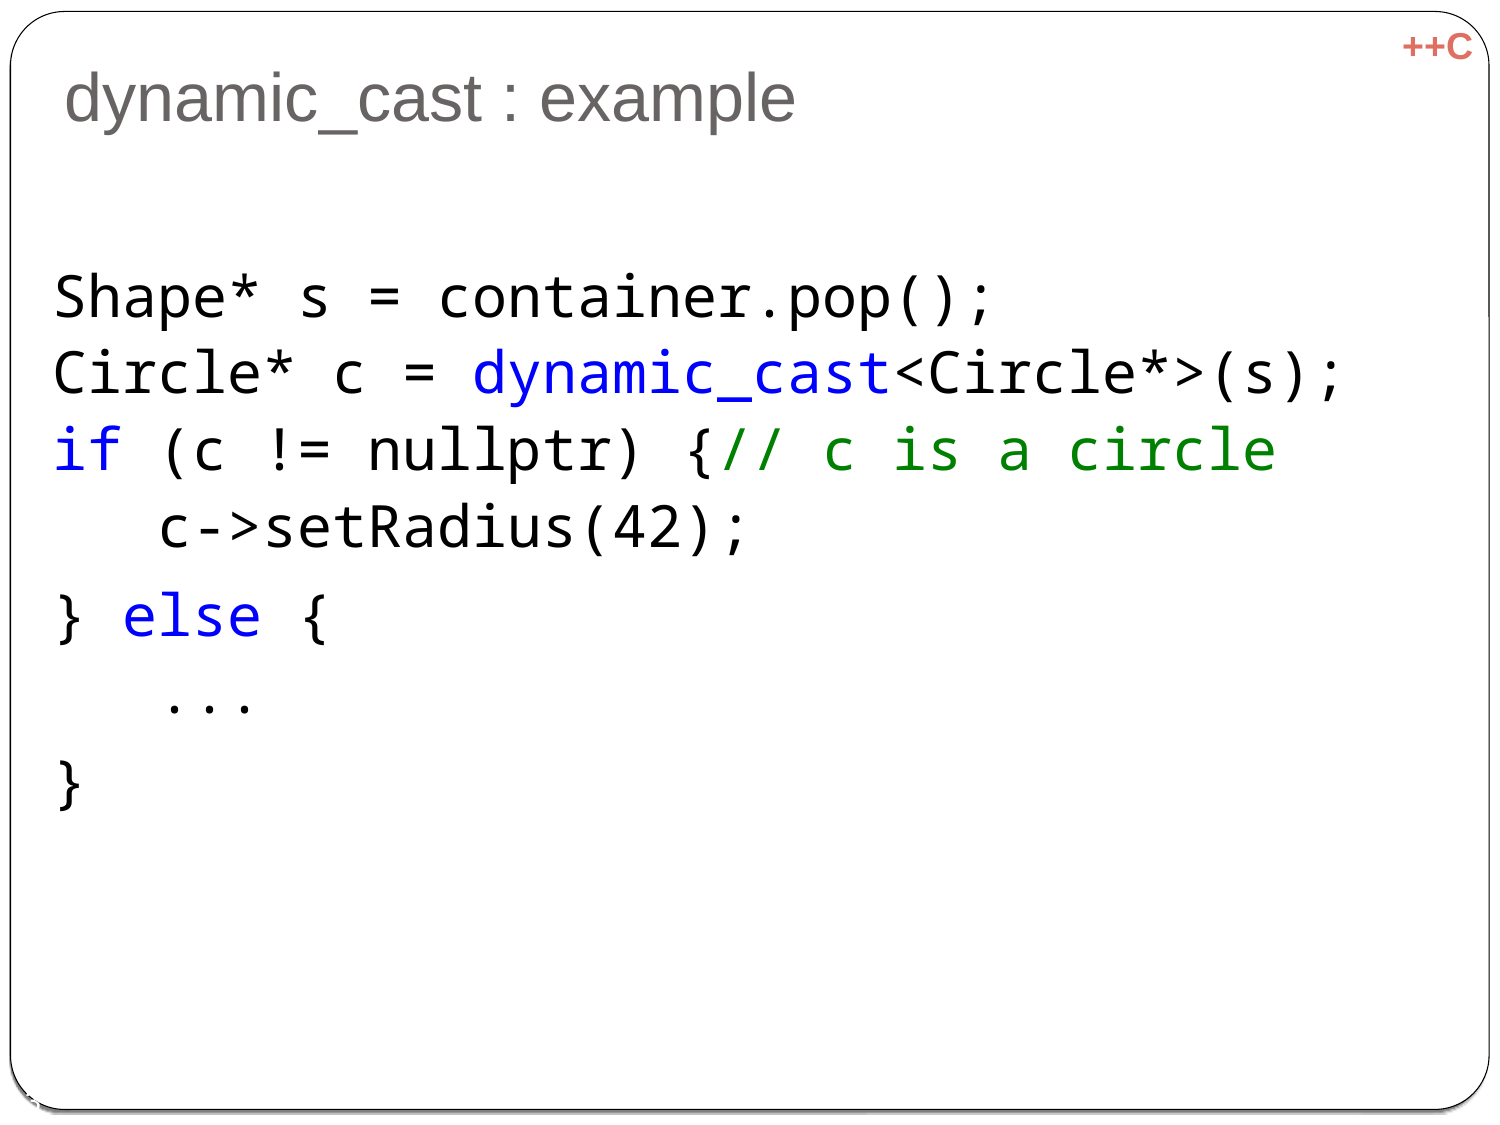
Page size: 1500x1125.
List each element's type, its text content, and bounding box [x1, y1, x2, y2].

title dynamic_cast : example [50, 45, 1450, 150]
slide_number <number> [0, 1074, 50, 1125]
list Shape* s = container.pop(); Circle* c = dynamic_cast<Circle*>(s); if (c != nullptr) {// c is a circle c->setRadius(42); } else { ... } [37, 162, 1463, 1088]
